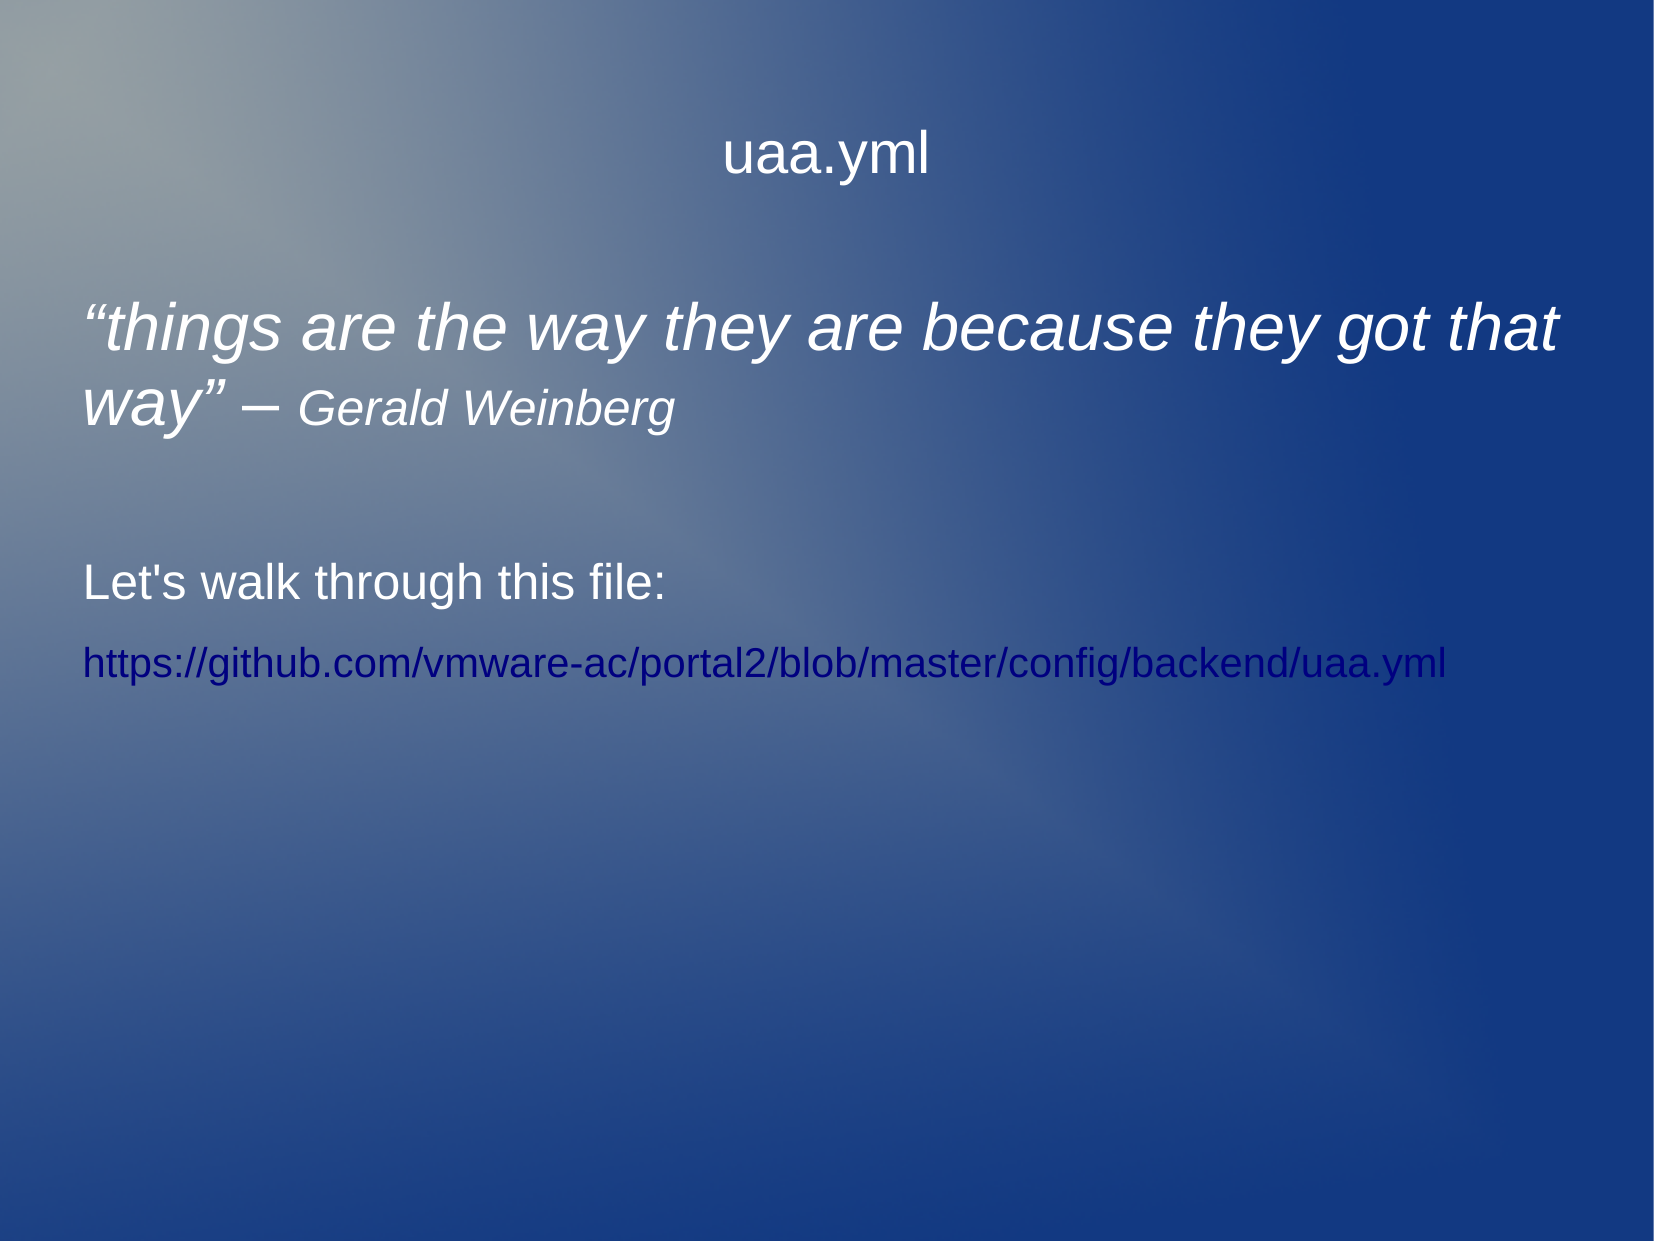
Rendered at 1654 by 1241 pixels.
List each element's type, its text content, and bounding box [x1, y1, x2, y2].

title uaa.yml [82, 49, 1571, 257]
picture [0, 0, 1654, 1241]
list “things are the way they are because they got that way” – Gerald Weinberg Let's walk through this file: https://github.com/vmware-ac/portal2/blob/master/config/backend/uaa.yml [82, 290, 1571, 1010]
